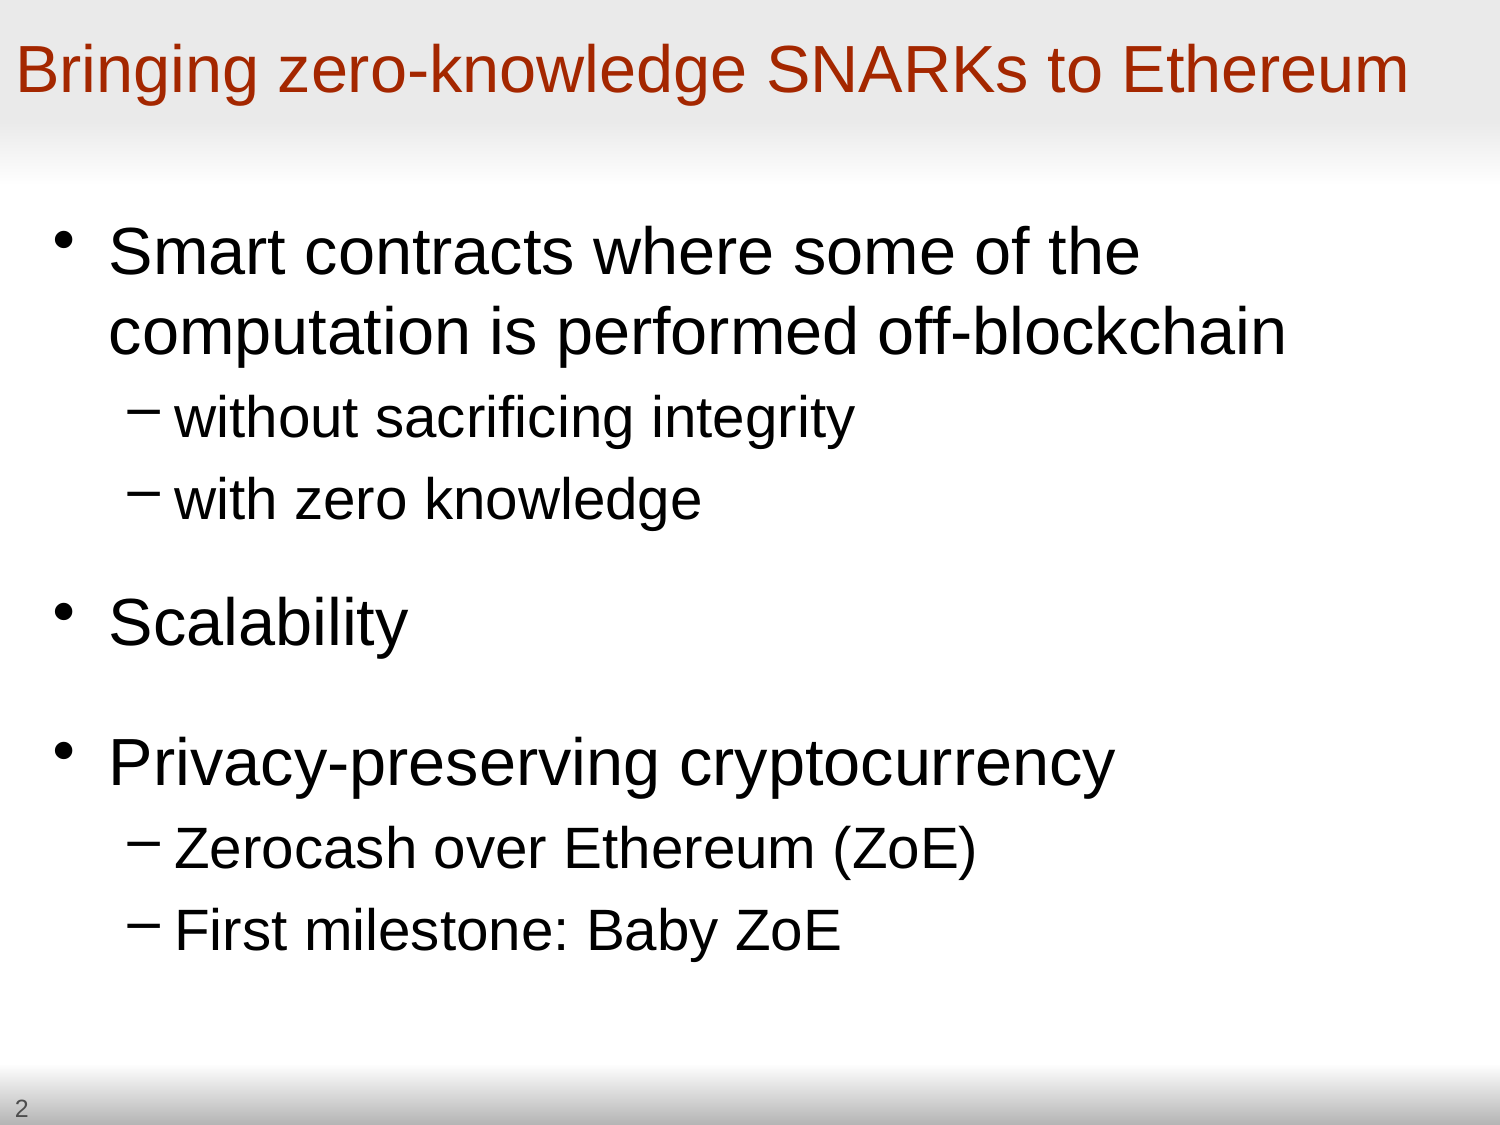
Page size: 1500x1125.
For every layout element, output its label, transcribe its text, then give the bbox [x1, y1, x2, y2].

title Bringing zero-knowledge SNARKs to Ethereum [0, 3, 1500, 141]
list Smart contracts where some of the computation is performed off-blockchain without sacrificing integrity with zero knowledge Scalability Privacy-preserving cryptocurrency Zerocash over Ethereum (ZoE) First milestone: Baby ZoE [37, 200, 1475, 1025]
